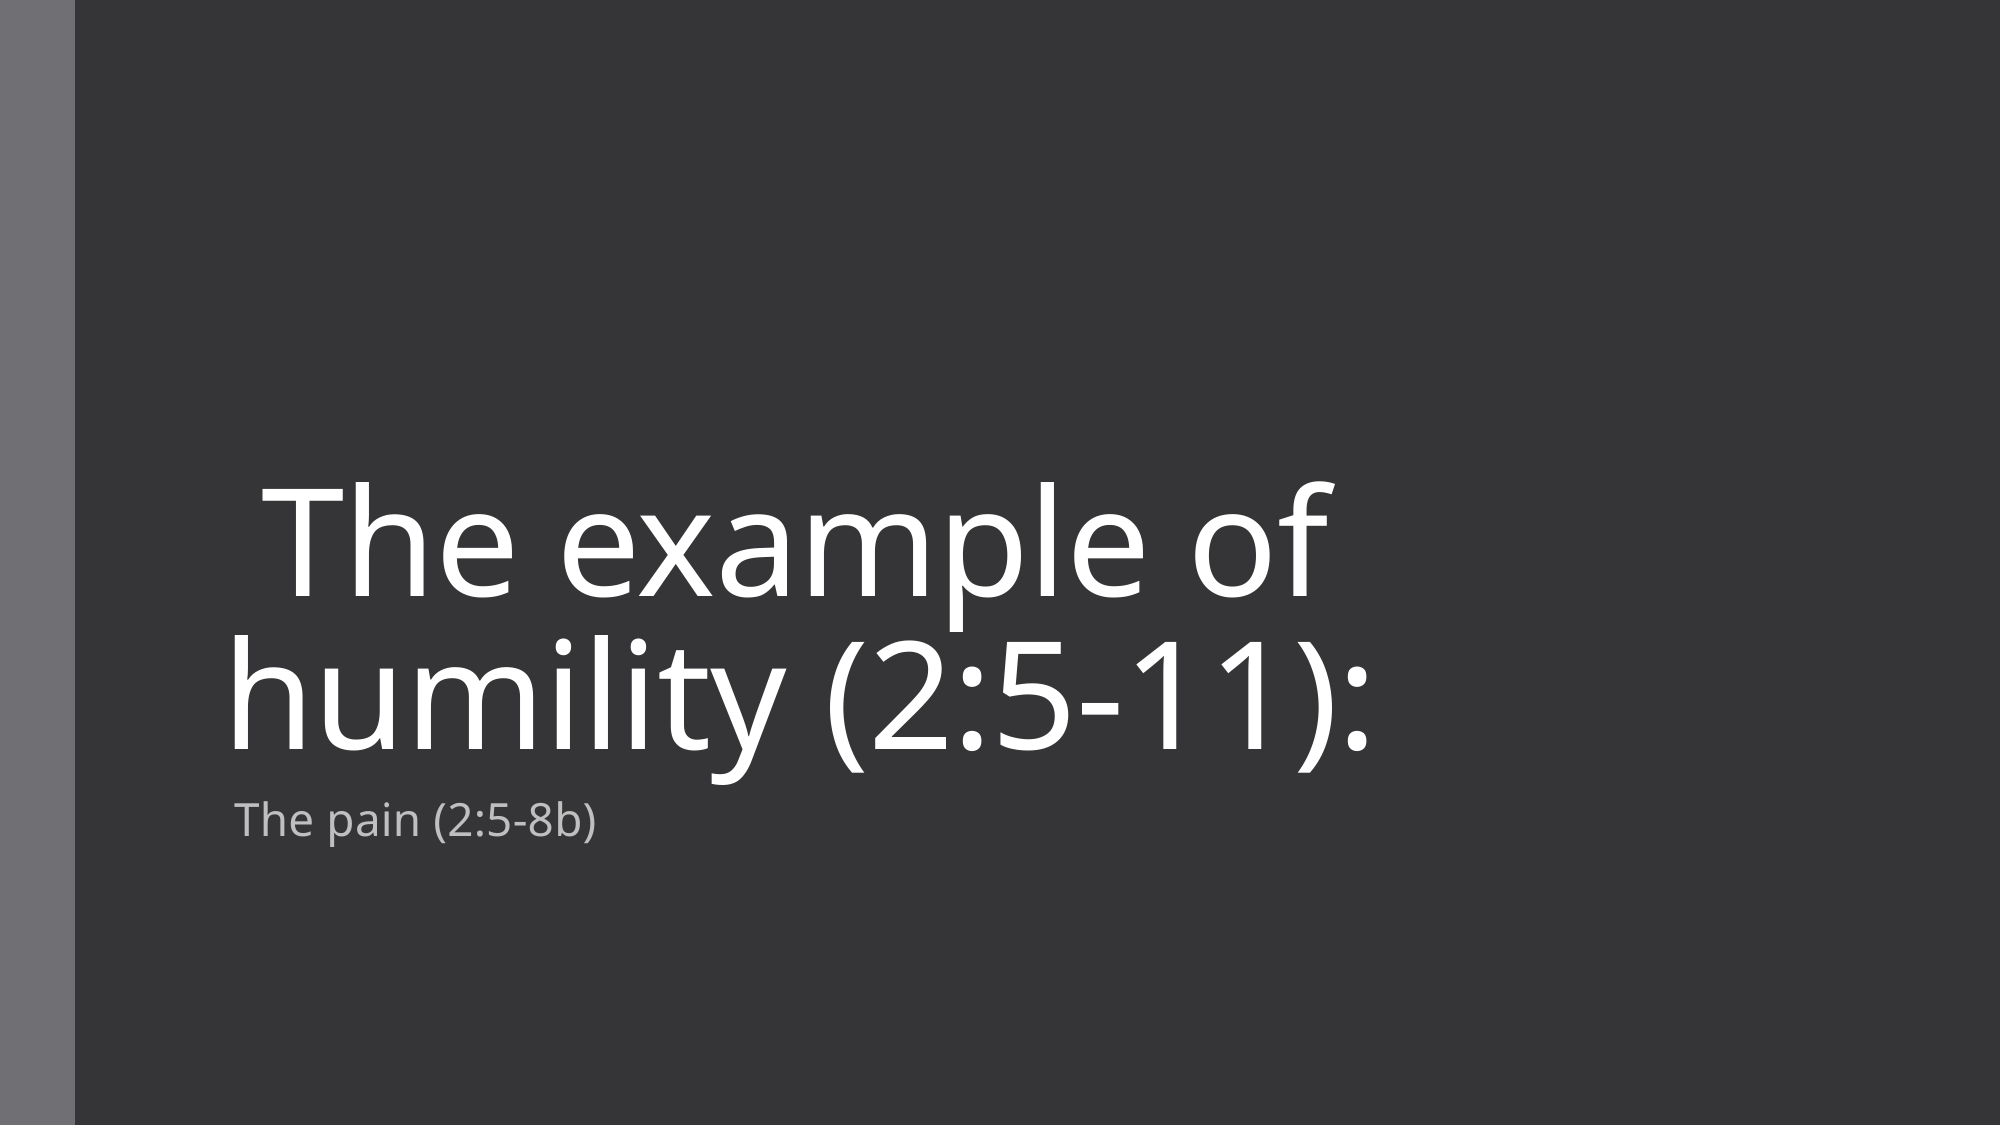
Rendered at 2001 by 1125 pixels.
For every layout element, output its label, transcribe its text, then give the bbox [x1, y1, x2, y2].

title The example of humility (2:5-11): [206, 124, 1752, 787]
subtitle The pain (2:5-8b) [206, 787, 1752, 1066]
